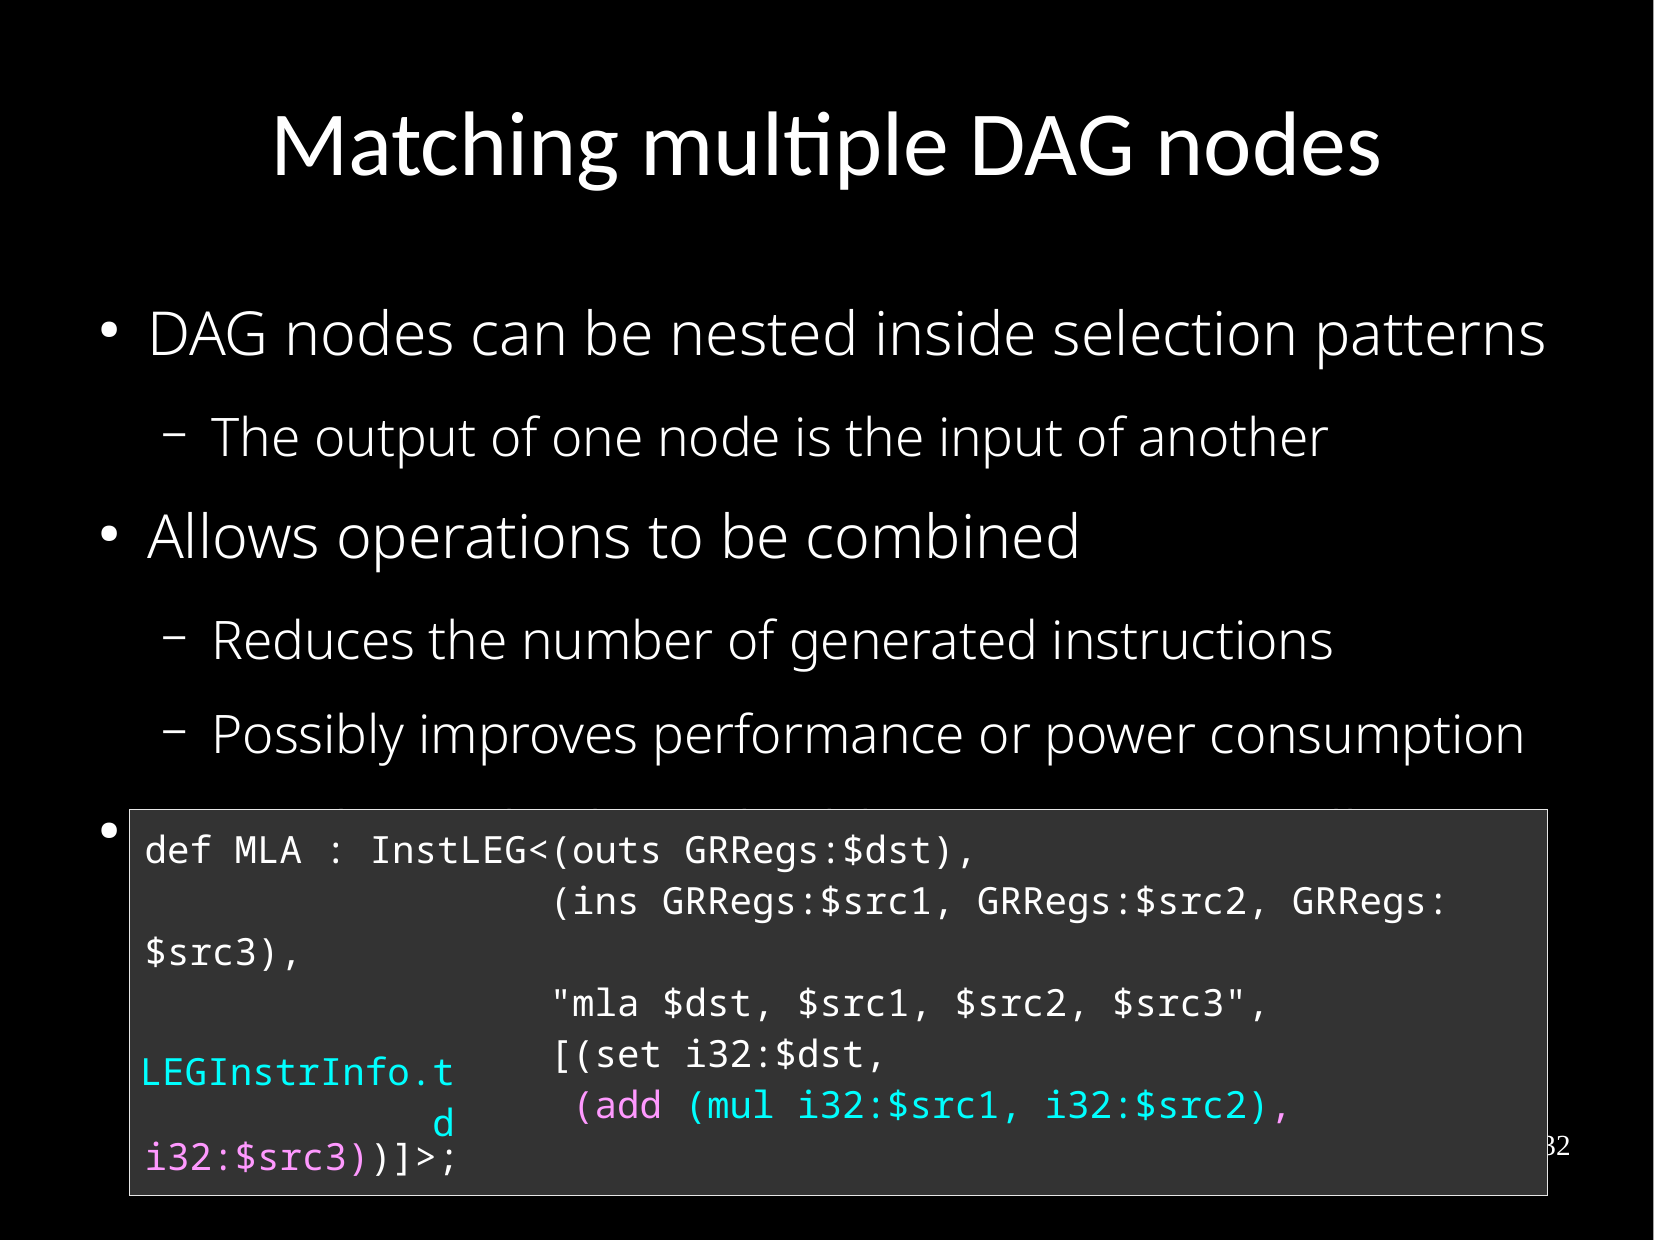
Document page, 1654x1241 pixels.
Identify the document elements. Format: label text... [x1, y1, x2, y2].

list DAG nodes can be nested inside selection patterns The output of one node is the input of another Allows operations to be combined Reduces the number of generated instructions Possibly improves performance or power consumption Example: multiply and add instruction (ex3.ll) [82, 290, 1571, 1010]
text_box LEGInstrInfo.td [135, 1045, 467, 1090]
text_box def MLA : InstLEG<(outs GRRegs:$dst), (ins GRRegs:$src1, GRRegs:$src2, GRRegs:$src3), "mla $dst, $src1, $src2, $src3", [(set i32:$dst, (add (mul i32:$src1, i32:$src2), i32:$src3))]>; [129, 809, 1548, 1099]
title Matching multiple DAG nodes [82, 49, 1571, 257]
